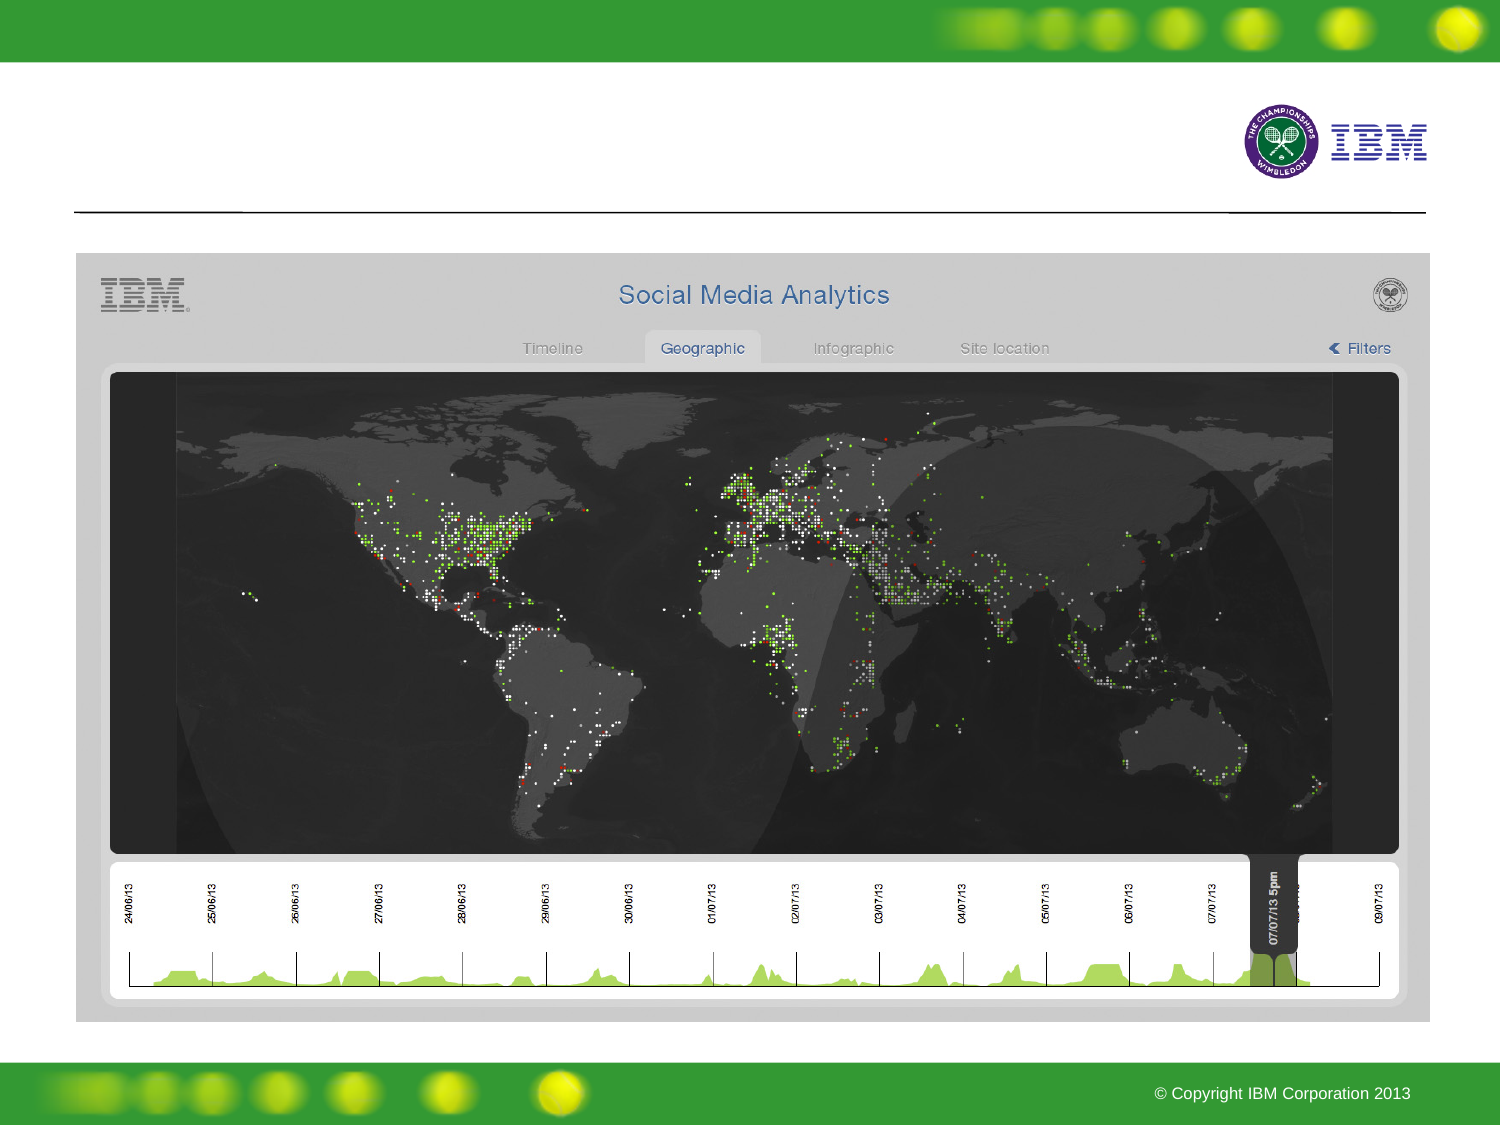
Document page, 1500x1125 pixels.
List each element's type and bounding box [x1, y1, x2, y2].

picture [1243, 103, 1319, 179]
picture [76, 253, 1430, 1022]
picture [5, 1068, 595, 1120]
picture [903, 4, 1492, 55]
picture [1326, 117, 1432, 165]
